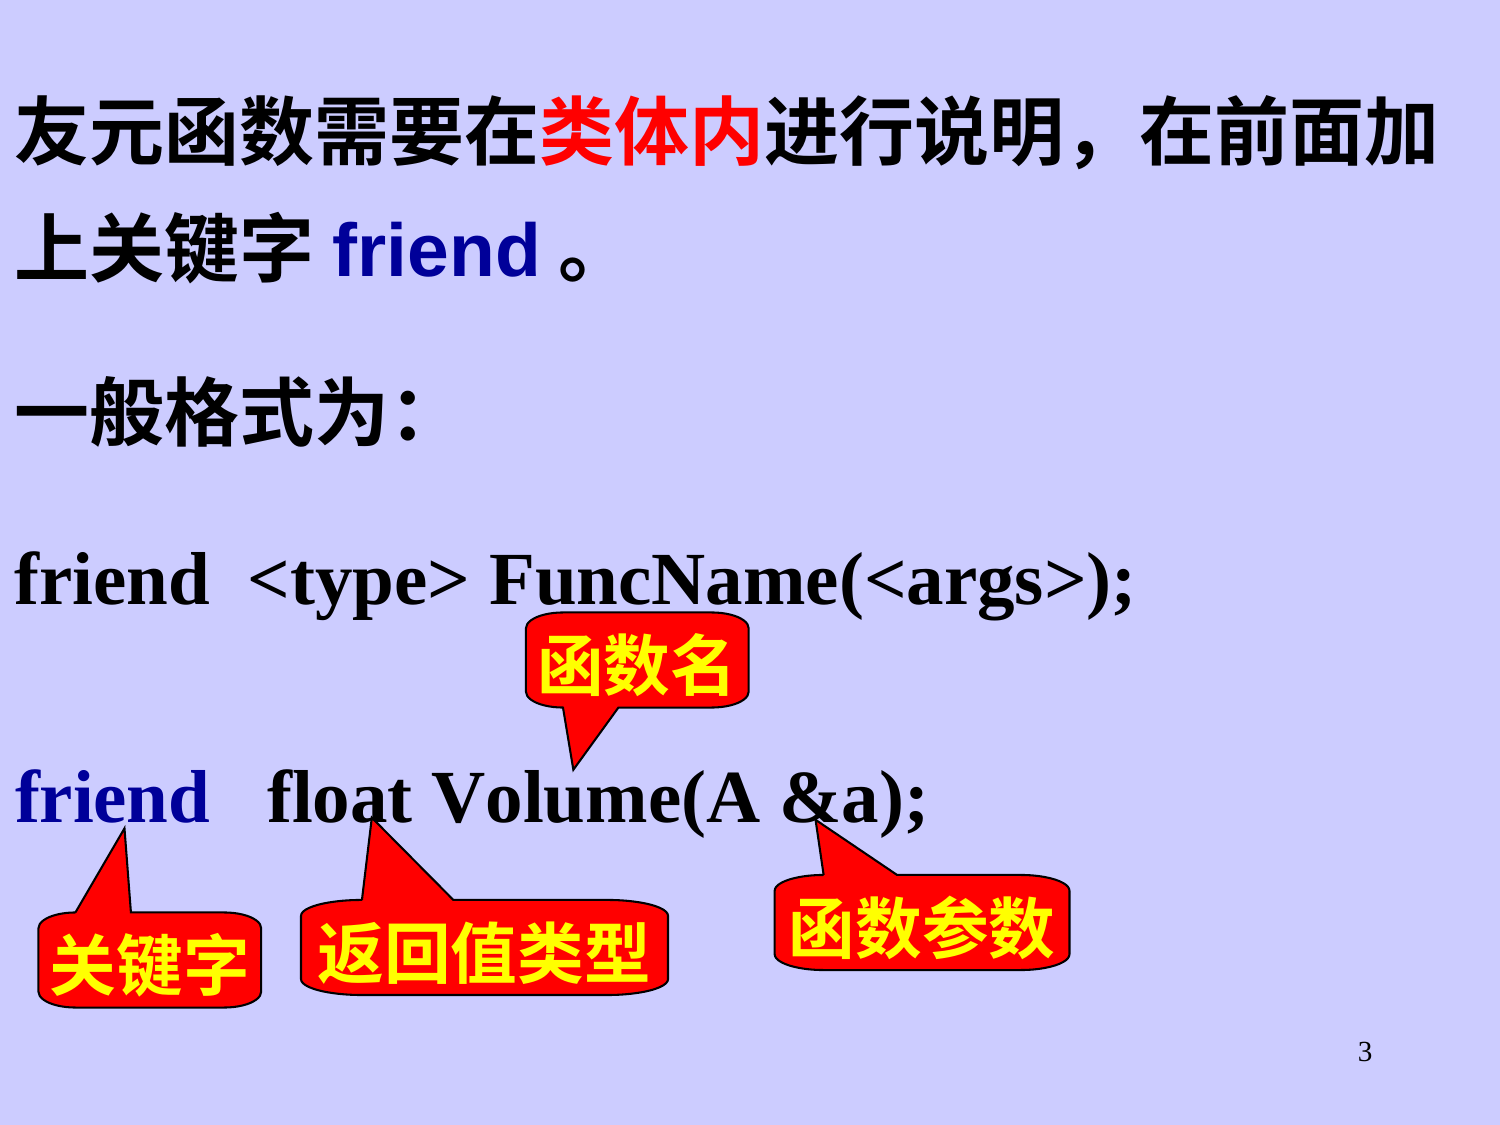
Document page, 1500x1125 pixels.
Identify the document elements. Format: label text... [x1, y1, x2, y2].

text_box 友元函数需要在类体内进行说明，在前面加上关键字friend。 一般格式为： friend <type> FuncName(<args>); [0, 49, 1500, 628]
text_box 返回值类型 [301, 817, 669, 996]
text_box friend float Volume(A &a); [0, 712, 945, 845]
text_box <编号> [1074, 1025, 1388, 1101]
text_box 函数名 [525, 612, 749, 770]
text_box 关键字 [38, 828, 262, 1008]
text_box 函数参数 [774, 819, 1070, 971]
